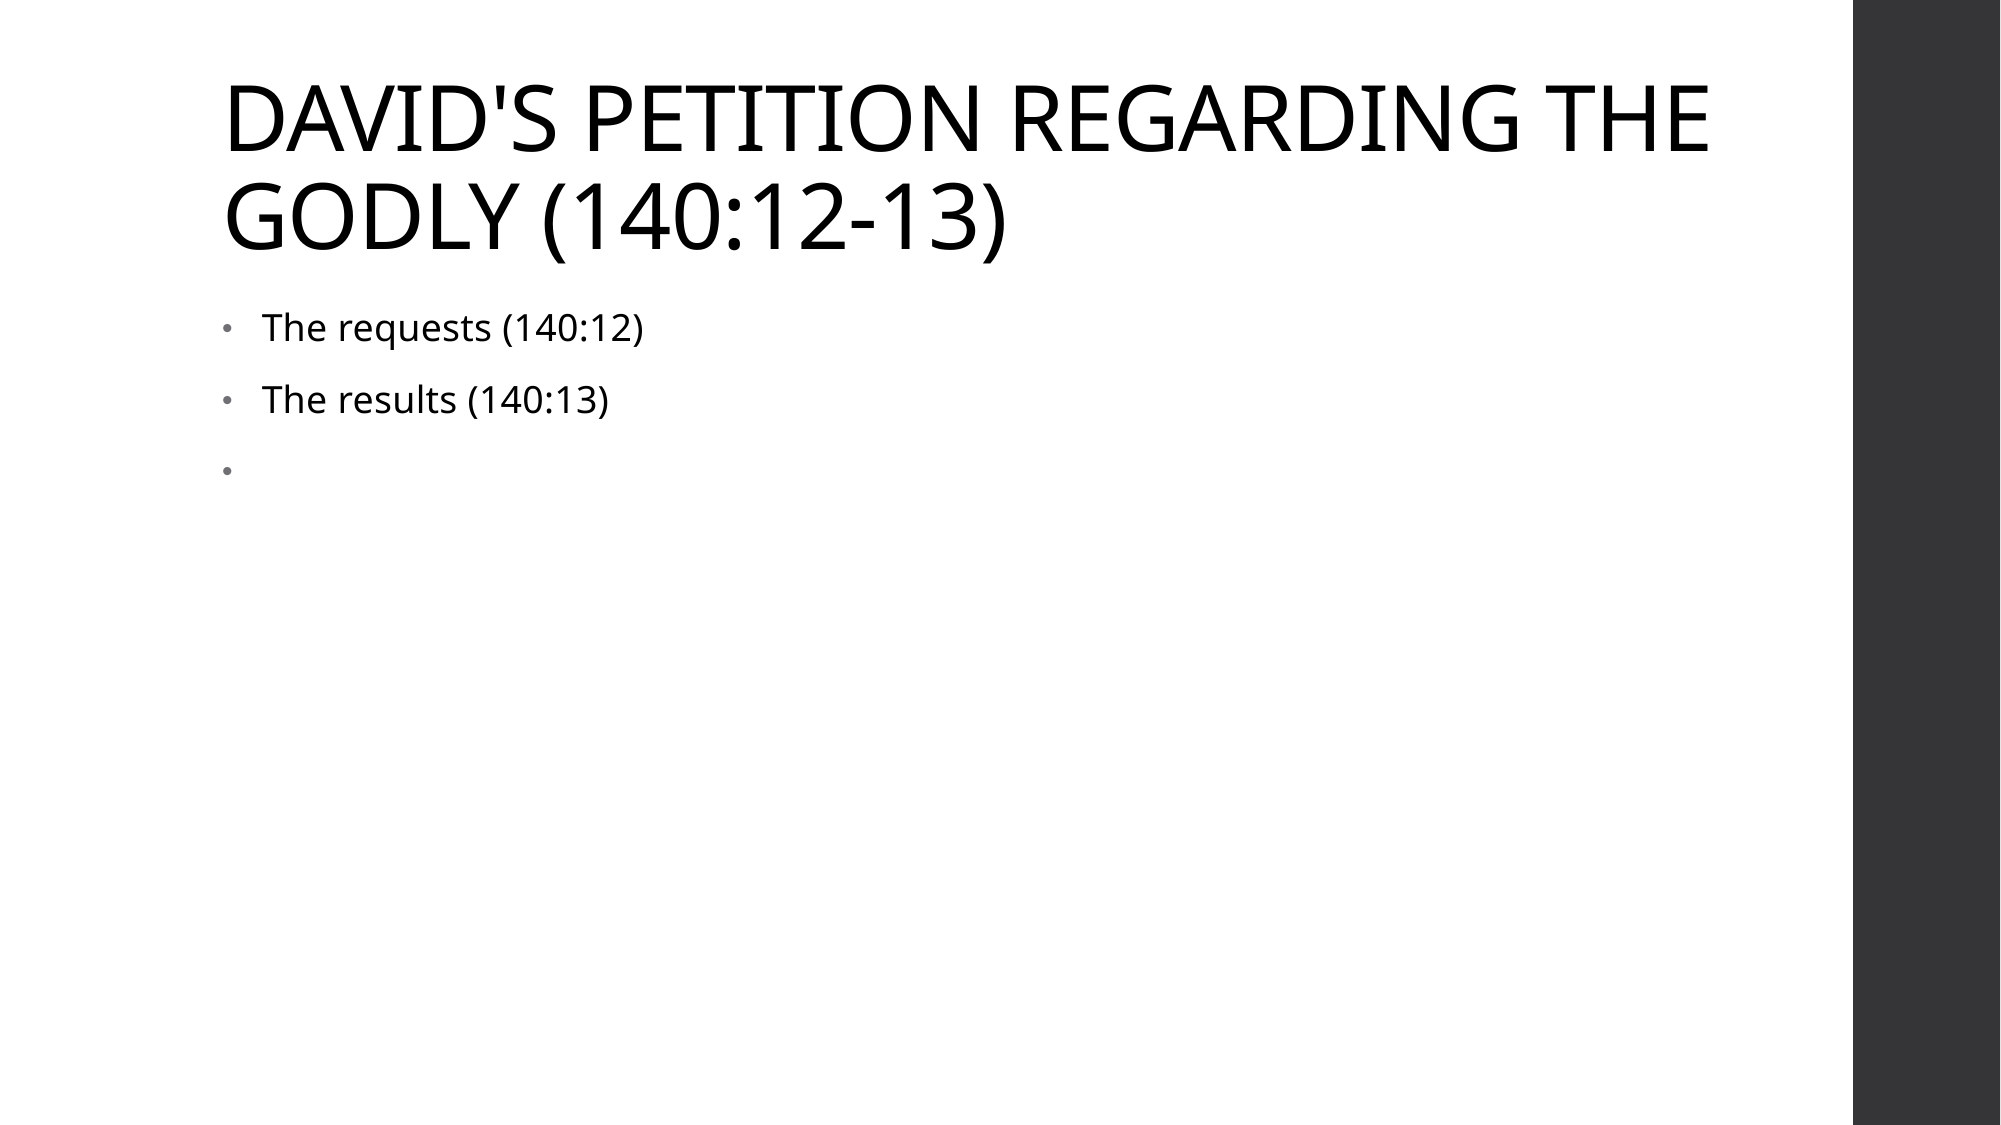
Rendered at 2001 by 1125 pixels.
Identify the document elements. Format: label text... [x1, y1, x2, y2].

title DAVID'S PETITION REGARDING THE GODLY (140:12-13) [206, 60, 1797, 278]
list The requests (140:12) The results (140:13) [206, 299, 1617, 1014]
